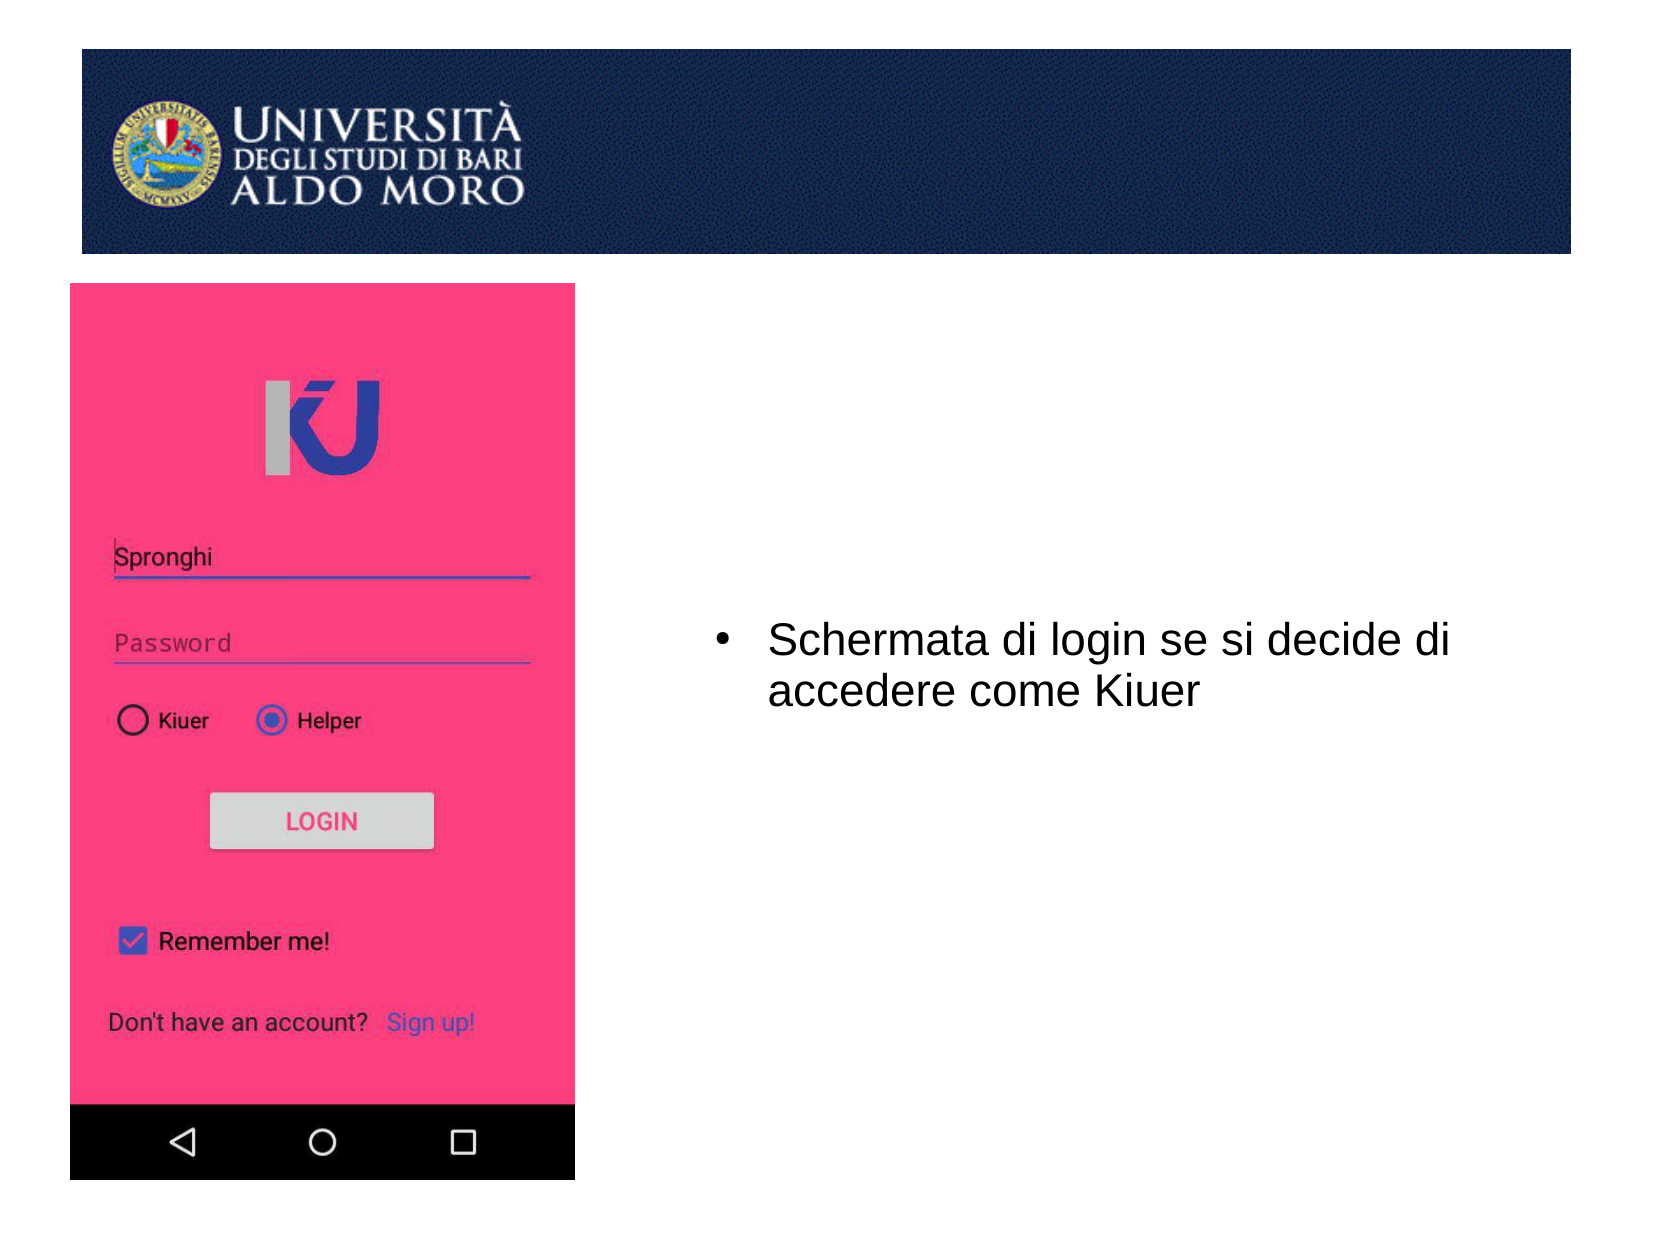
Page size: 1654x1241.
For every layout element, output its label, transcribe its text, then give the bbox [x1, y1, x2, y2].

picture [82, 49, 1571, 254]
picture [70, 283, 575, 1180]
list Schermata di login se si decide di accedere come Kiuer [696, 614, 1571, 1010]
